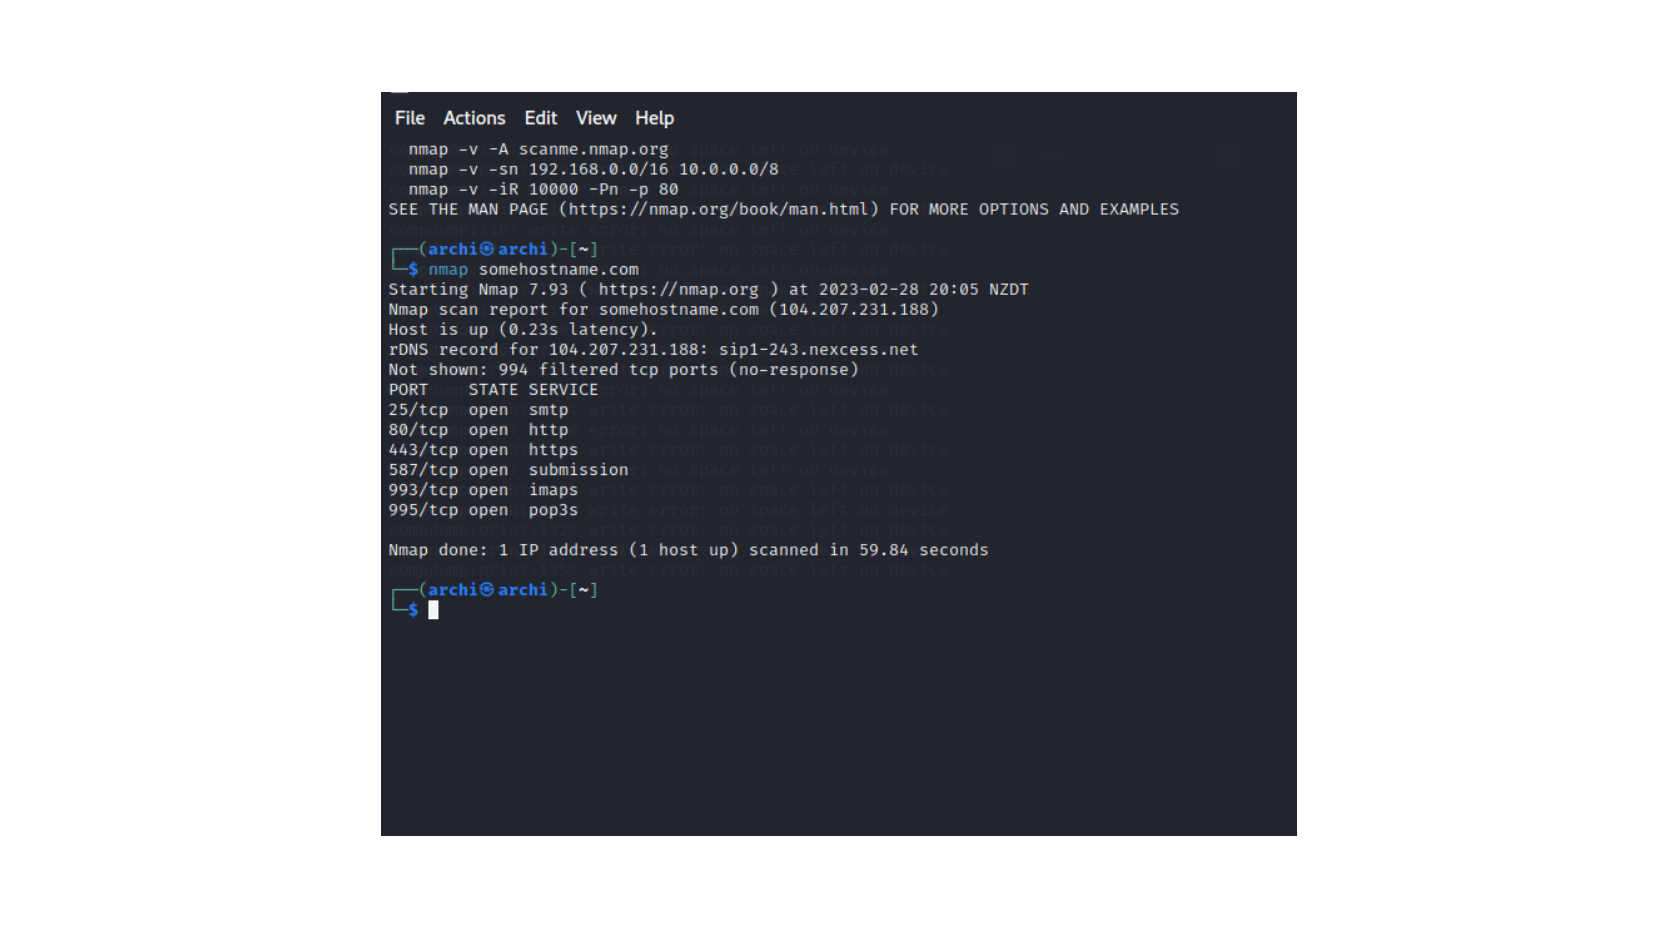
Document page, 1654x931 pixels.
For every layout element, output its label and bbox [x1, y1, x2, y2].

picture [381, 92, 1297, 836]
